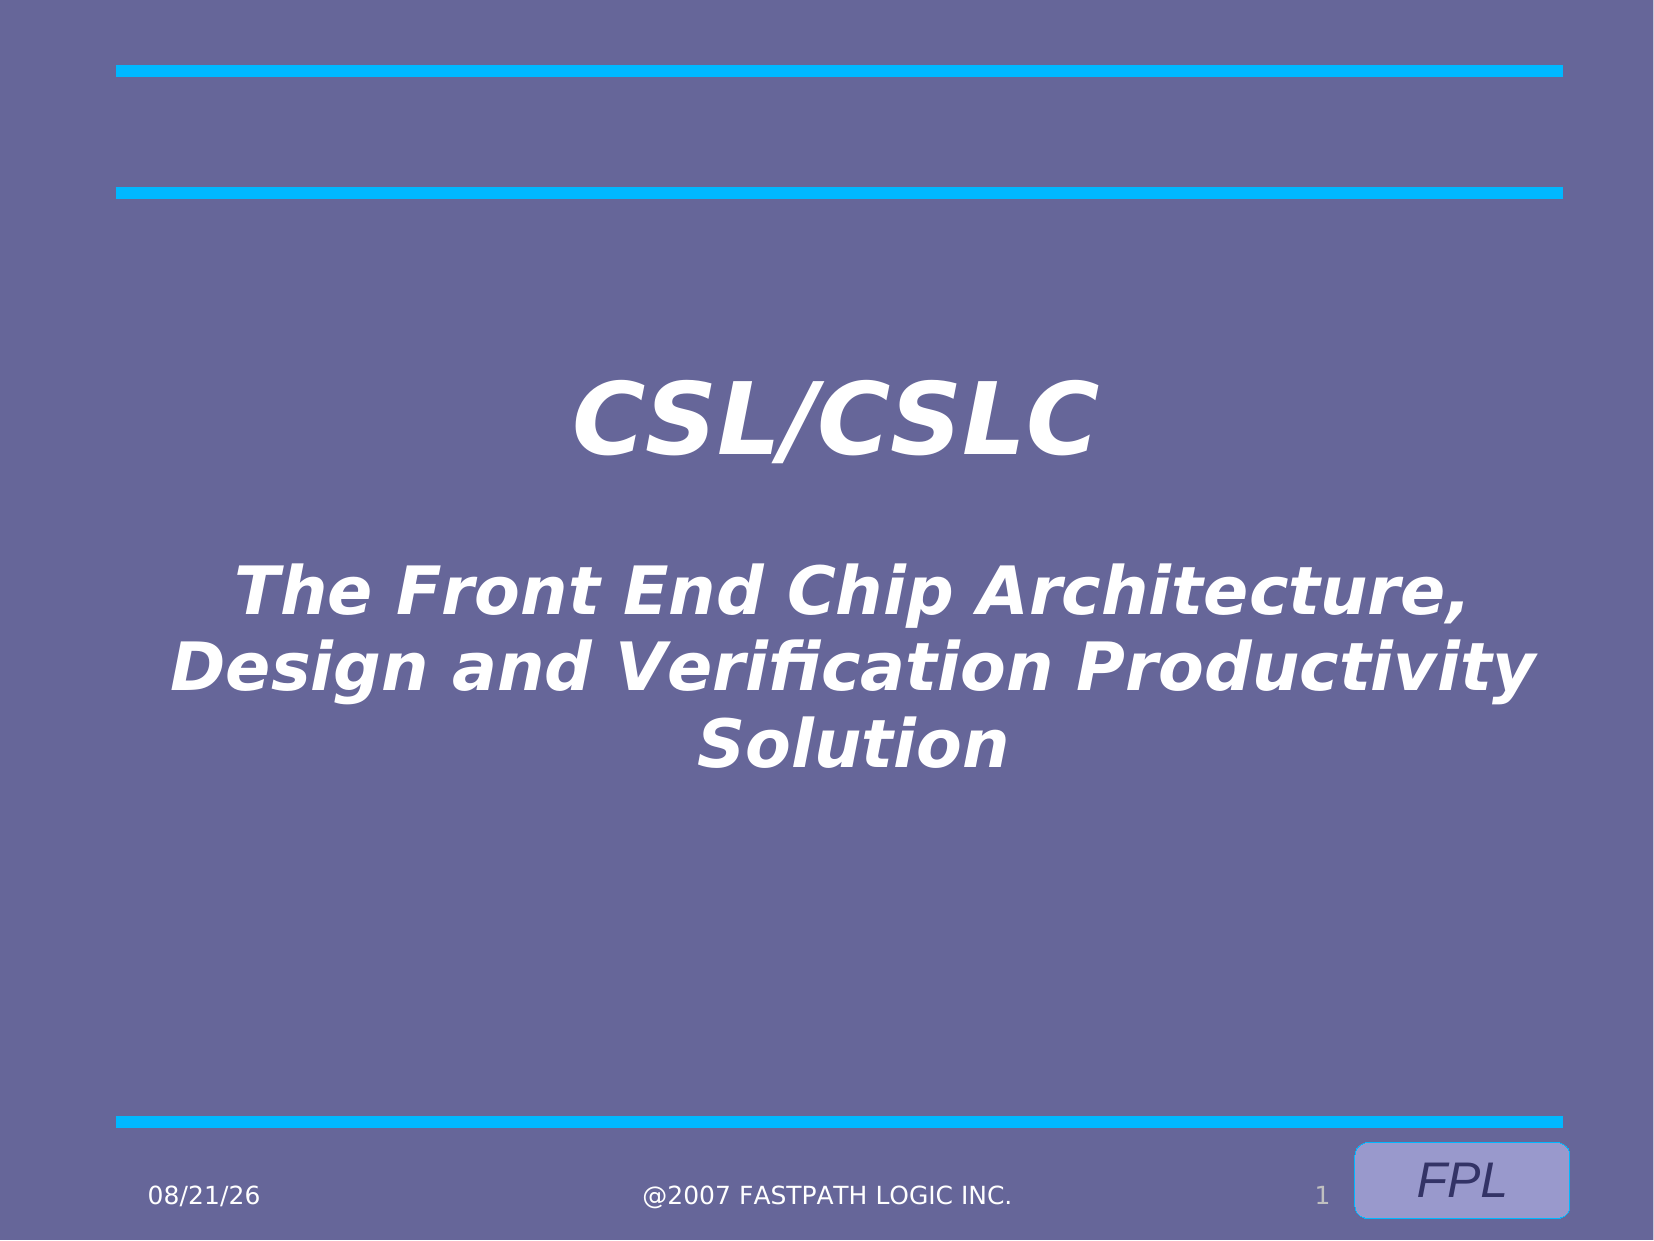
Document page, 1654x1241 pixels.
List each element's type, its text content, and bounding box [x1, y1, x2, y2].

title CSL/CSLC The Front End Chip Architecture, Design and Verification Productivity Solution [147, 359, 1560, 787]
